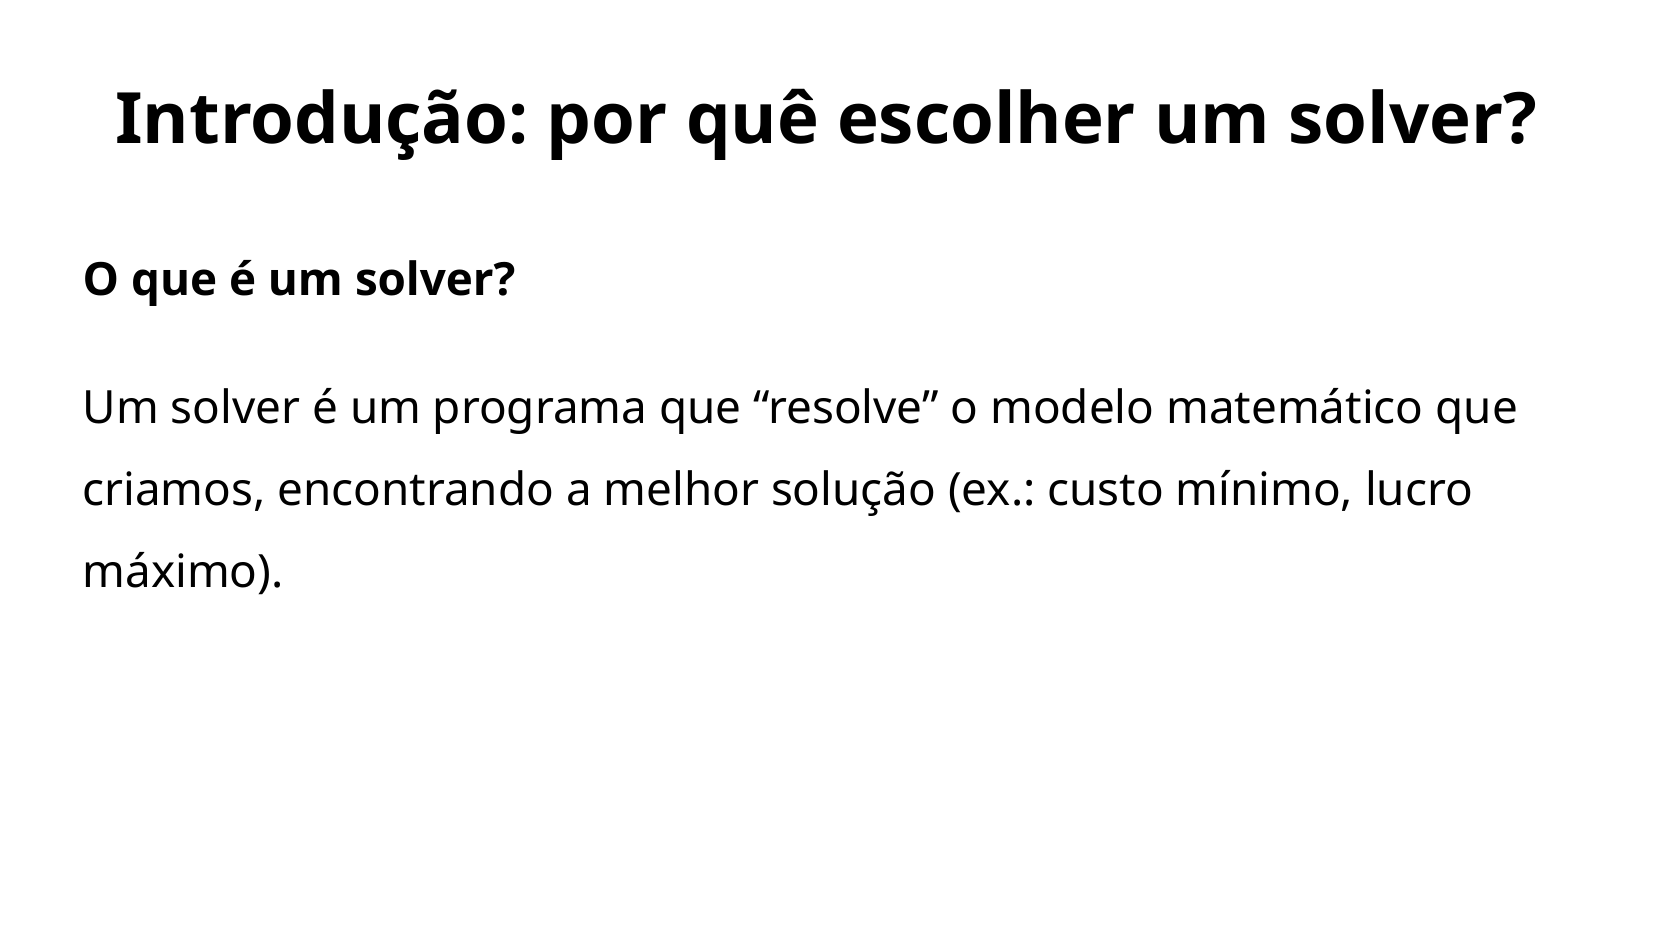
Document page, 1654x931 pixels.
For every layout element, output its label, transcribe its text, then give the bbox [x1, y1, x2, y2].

text_box Introdução: por quê escolher um solver? [82, 37, 1571, 193]
text_box O que é um solver? Um solver é um programa que “resolve” o modelo matemático que criamos, encontrando a melhor solução (ex.: custo mínimo, lucro máximo). [82, 221, 1571, 763]
